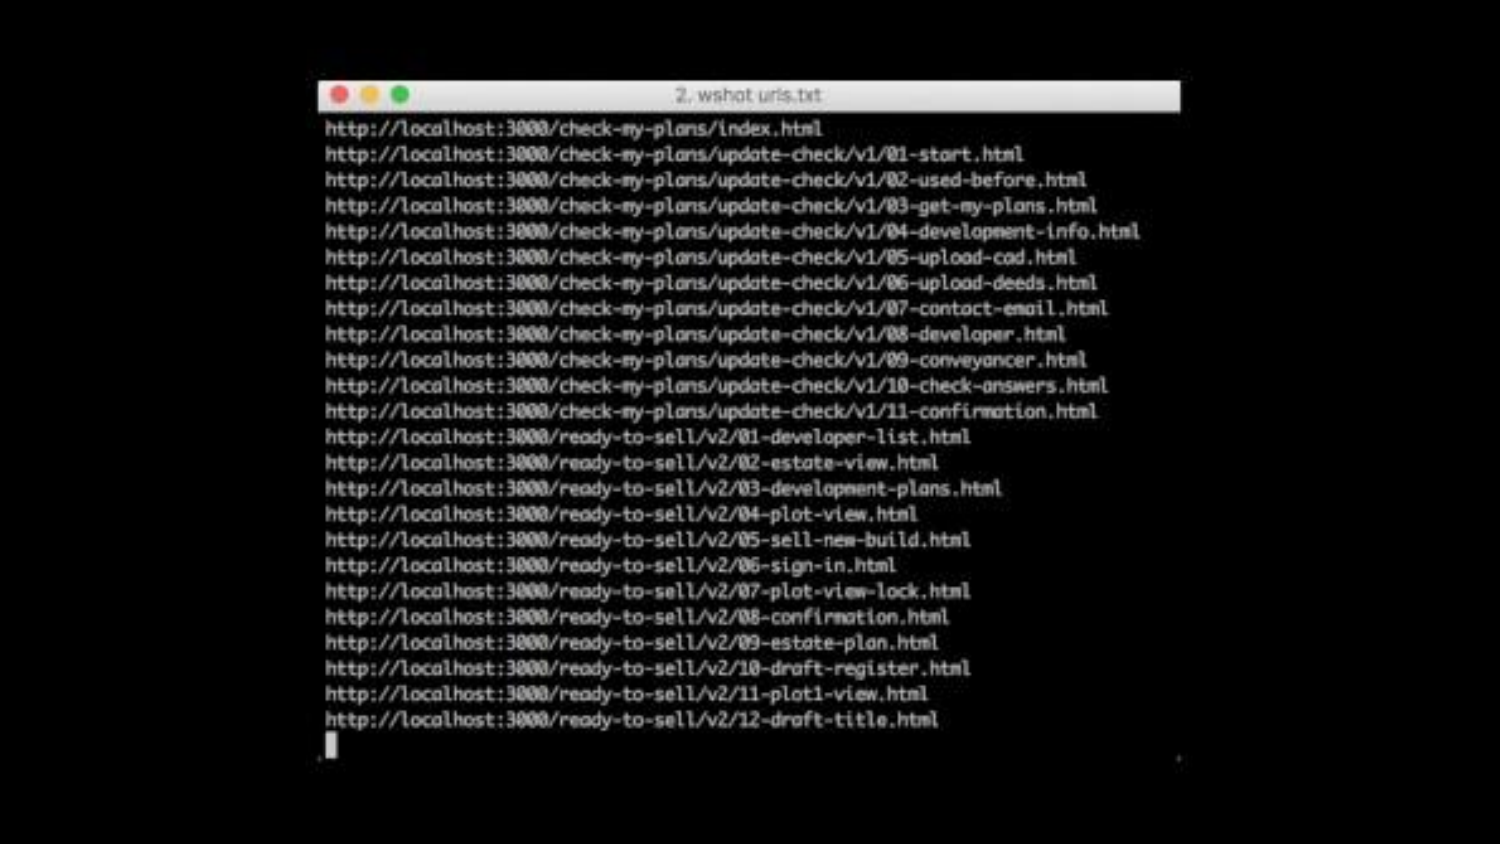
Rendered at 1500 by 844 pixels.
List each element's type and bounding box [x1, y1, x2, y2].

picture [145, 0, 1355, 844]
